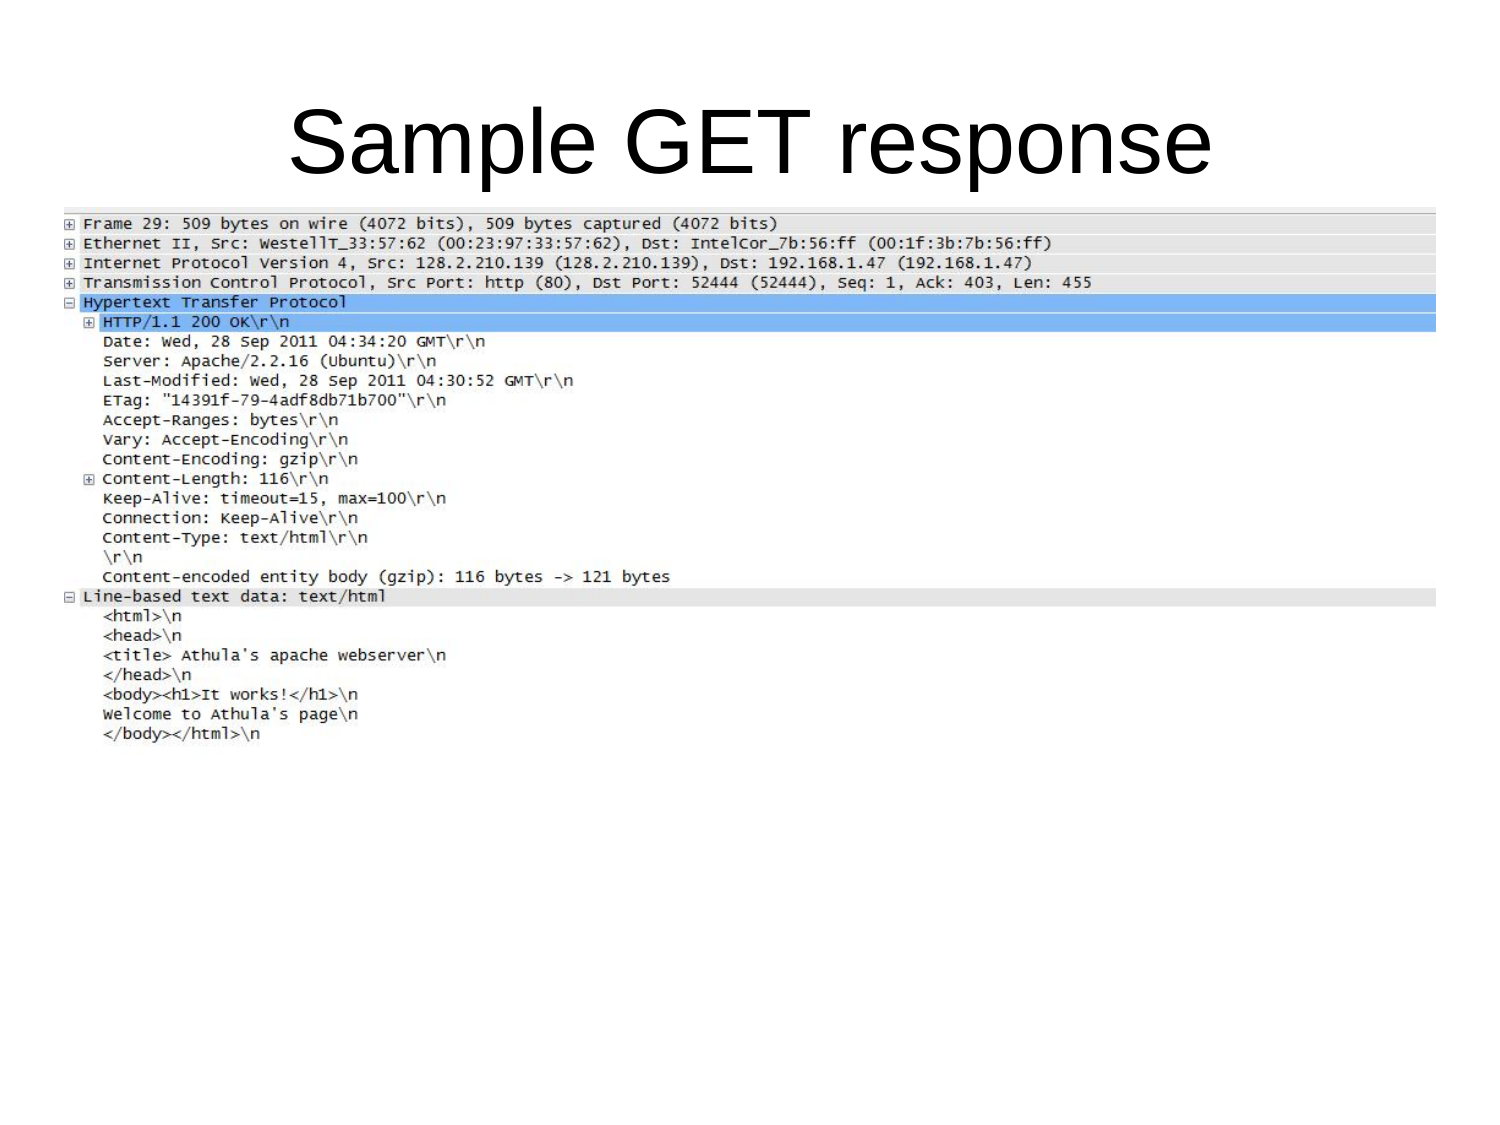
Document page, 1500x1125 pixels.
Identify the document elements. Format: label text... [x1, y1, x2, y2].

title Sample GET response [76, 42, 1427, 207]
picture [64, 207, 1436, 755]
